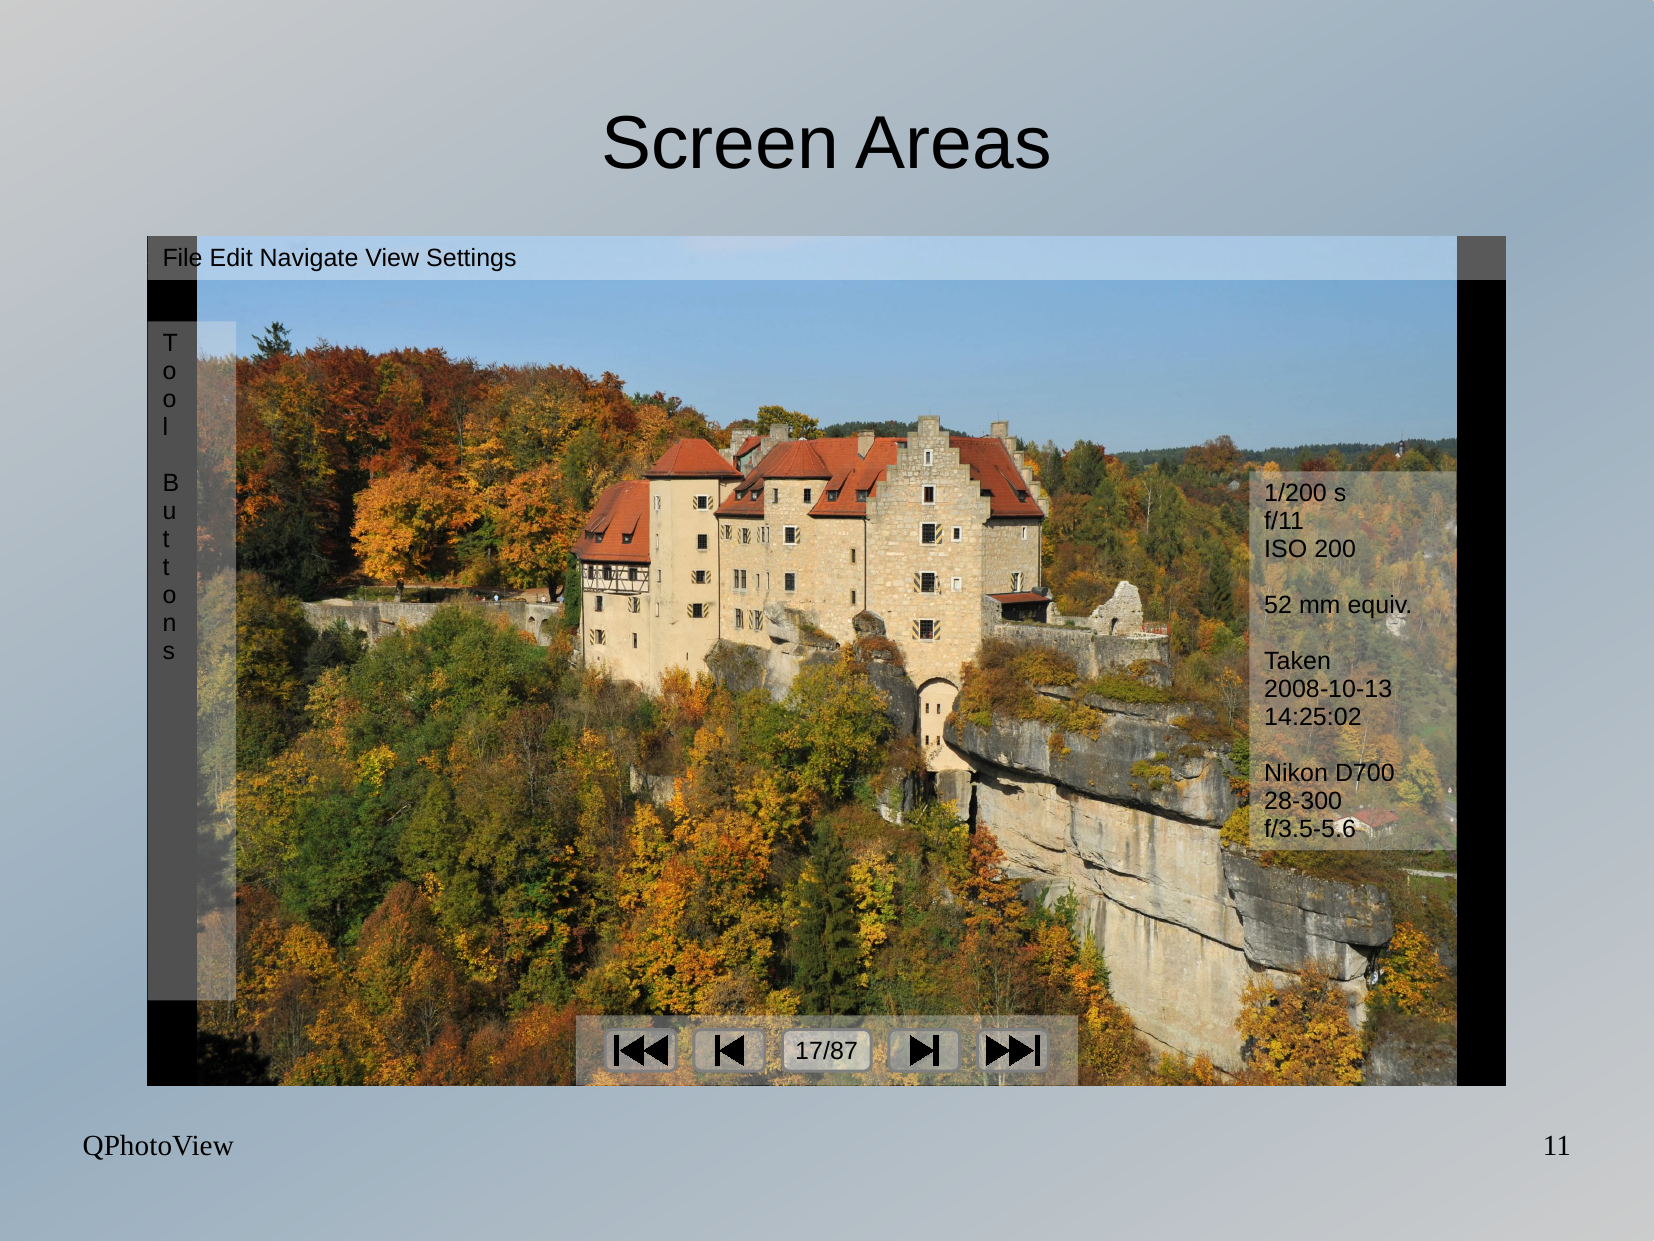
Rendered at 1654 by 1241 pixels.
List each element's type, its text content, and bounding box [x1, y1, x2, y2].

text_box [575, 1015, 1078, 1086]
title Screen Areas [82, 49, 1571, 237]
text_box 1/200 s f/11 ISO 200 52 mm equiv. Taken 2008-10-13 14:25:02 Nikon D700 28-300 f/3.5-5.6 [1249, 471, 1457, 851]
text_box [1457, 280, 1506, 1086]
text_box [147, 280, 197, 321]
text_box File Edit Navigate View Settings [147, 236, 1506, 280]
picture [197, 280, 1457, 1086]
text_box [147, 1001, 197, 1086]
text_box T o o l B u t t o n s [147, 321, 237, 1001]
text_box 17/87 [782, 1029, 872, 1072]
